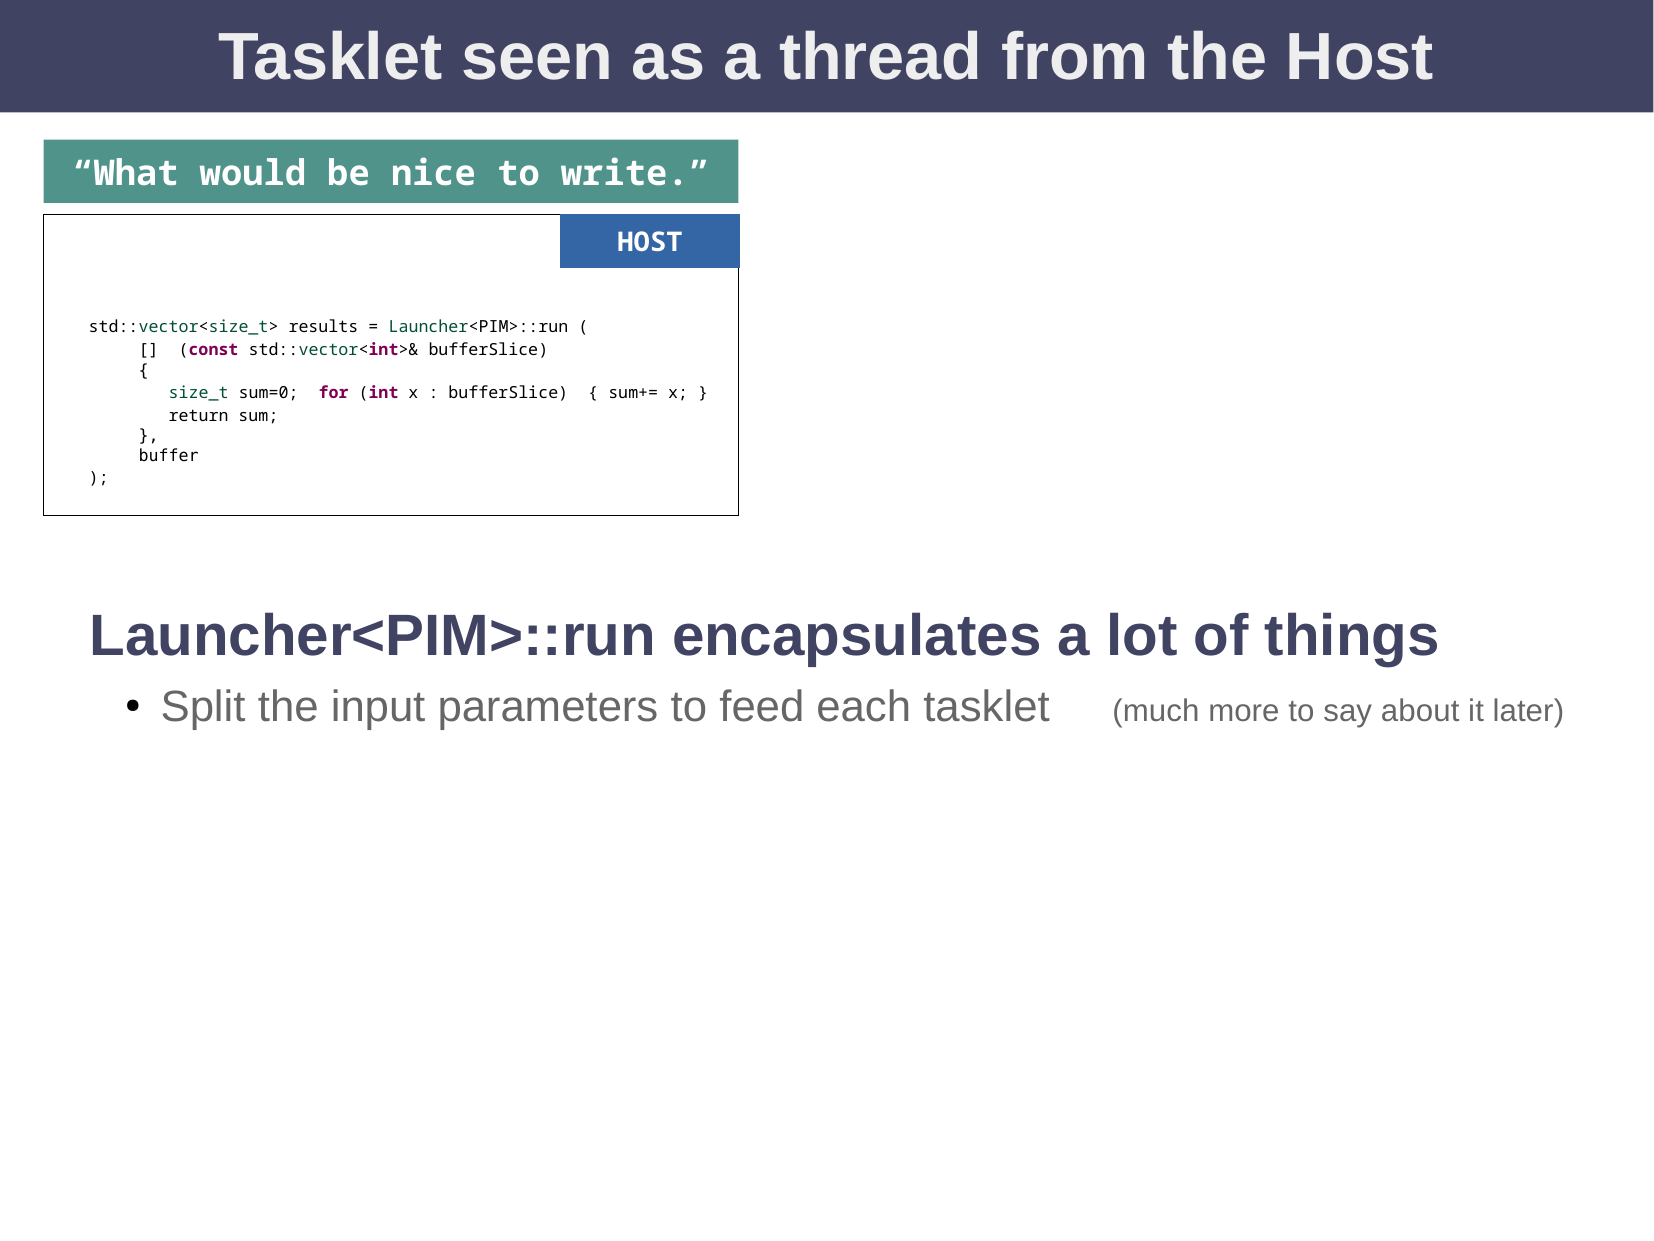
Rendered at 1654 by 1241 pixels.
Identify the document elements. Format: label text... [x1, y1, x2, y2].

text_box “What would be nice to write.” [43, 139, 739, 203]
text_box Tasklet seen as a thread from the Host [0, 0, 1654, 113]
text_box Launcher<PIM>::run encapsulates a lot of things Split the input parameters to feed each tasklet (much more to say about it later) [75, 595, 1619, 1093]
text_box std::vector<size_t> results = Launcher<PIM>::run ( [] (const std::vector<int>& bufferSlice) { size_t sum=0; for (int x : bufferSlice) { sum+= x; } return sum; }, buffer ); [43, 214, 739, 516]
text_box HOST [560, 214, 740, 268]
